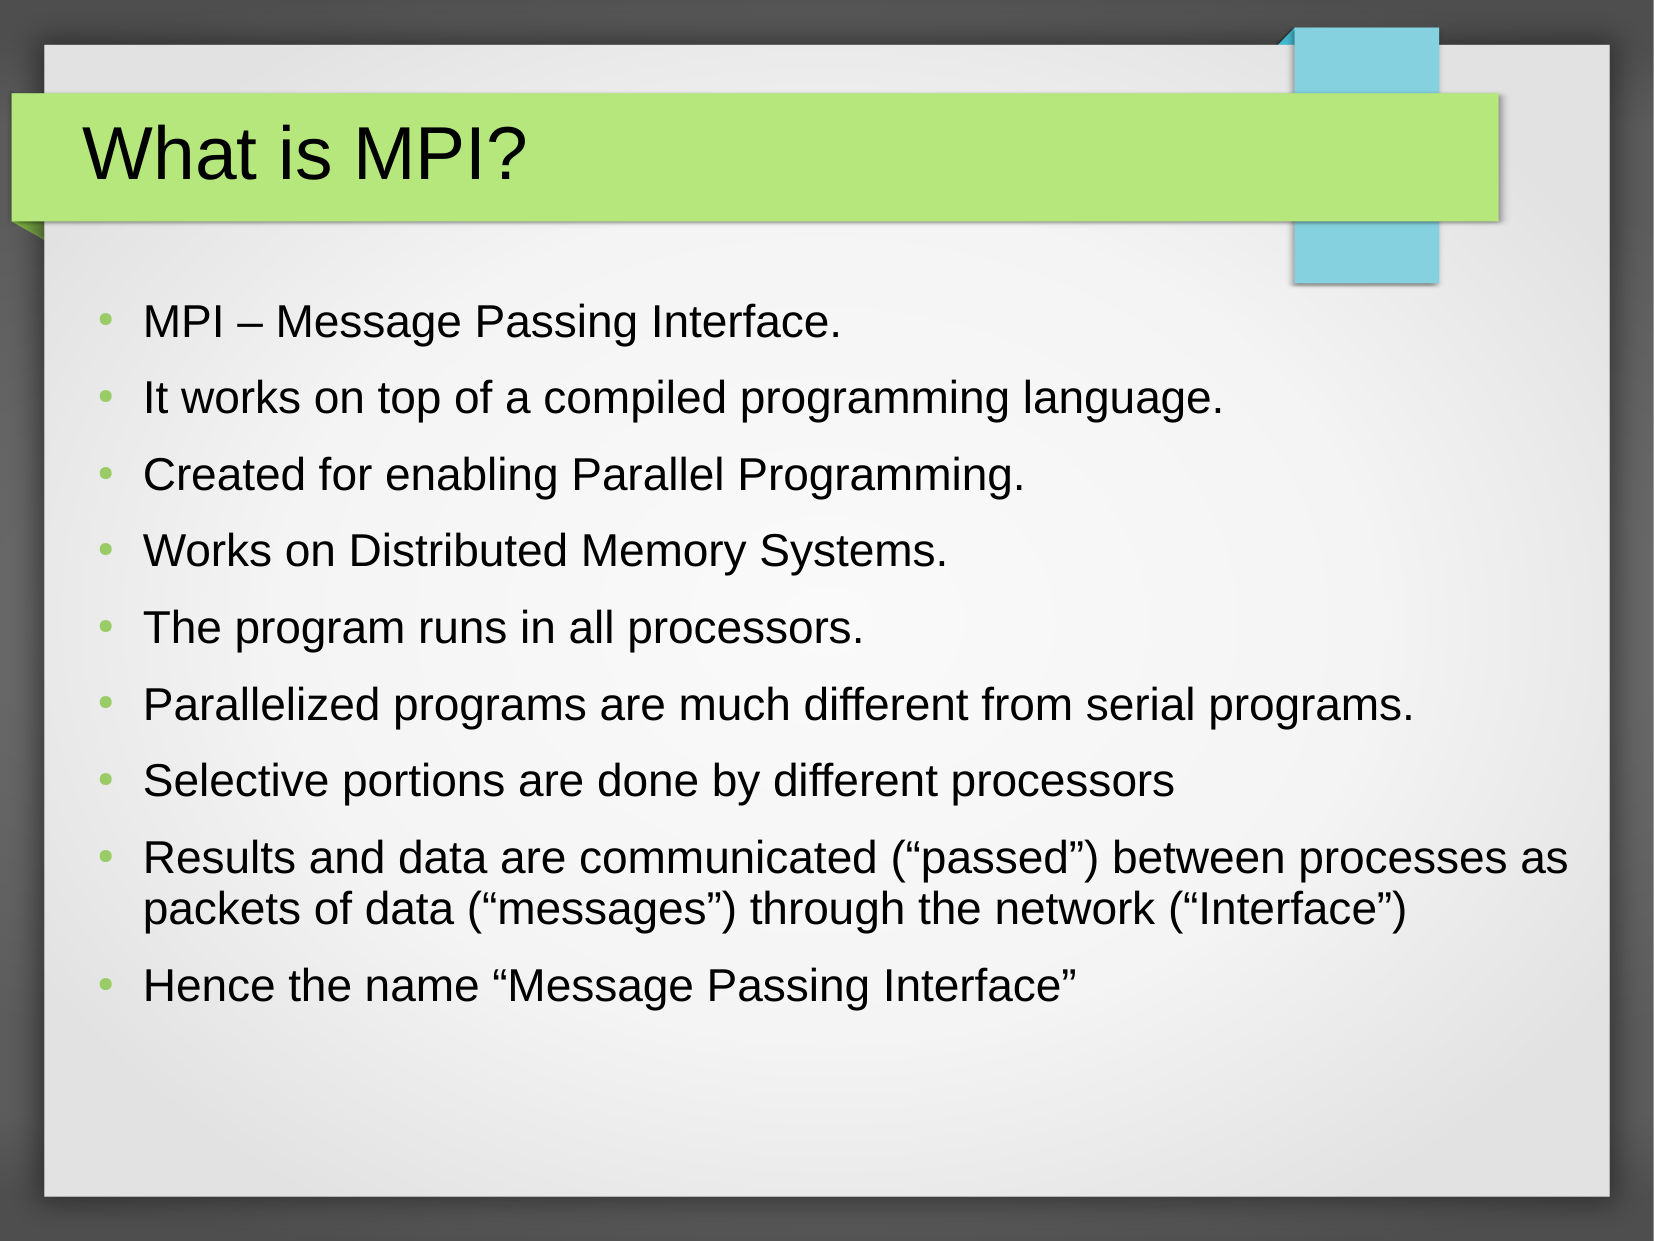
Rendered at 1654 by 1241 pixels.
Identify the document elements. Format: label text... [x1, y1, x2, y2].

title What is MPI? [82, 94, 1264, 213]
picture [0, 0, 1654, 1241]
list MPI – Message Passing Interface. It works on top of a compiled programming language. Created for enabling Parallel Programming. Works on Distributed Memory Systems. The program runs in all processors. Parallelized programs are much different from serial programs. Selective portions are done by different processors Results and data are communicated (“passed”) between processes as packets of data (“messages”) through the network (“Interface”) Hence the name “Message Passing Interface” [82, 295, 1571, 1015]
